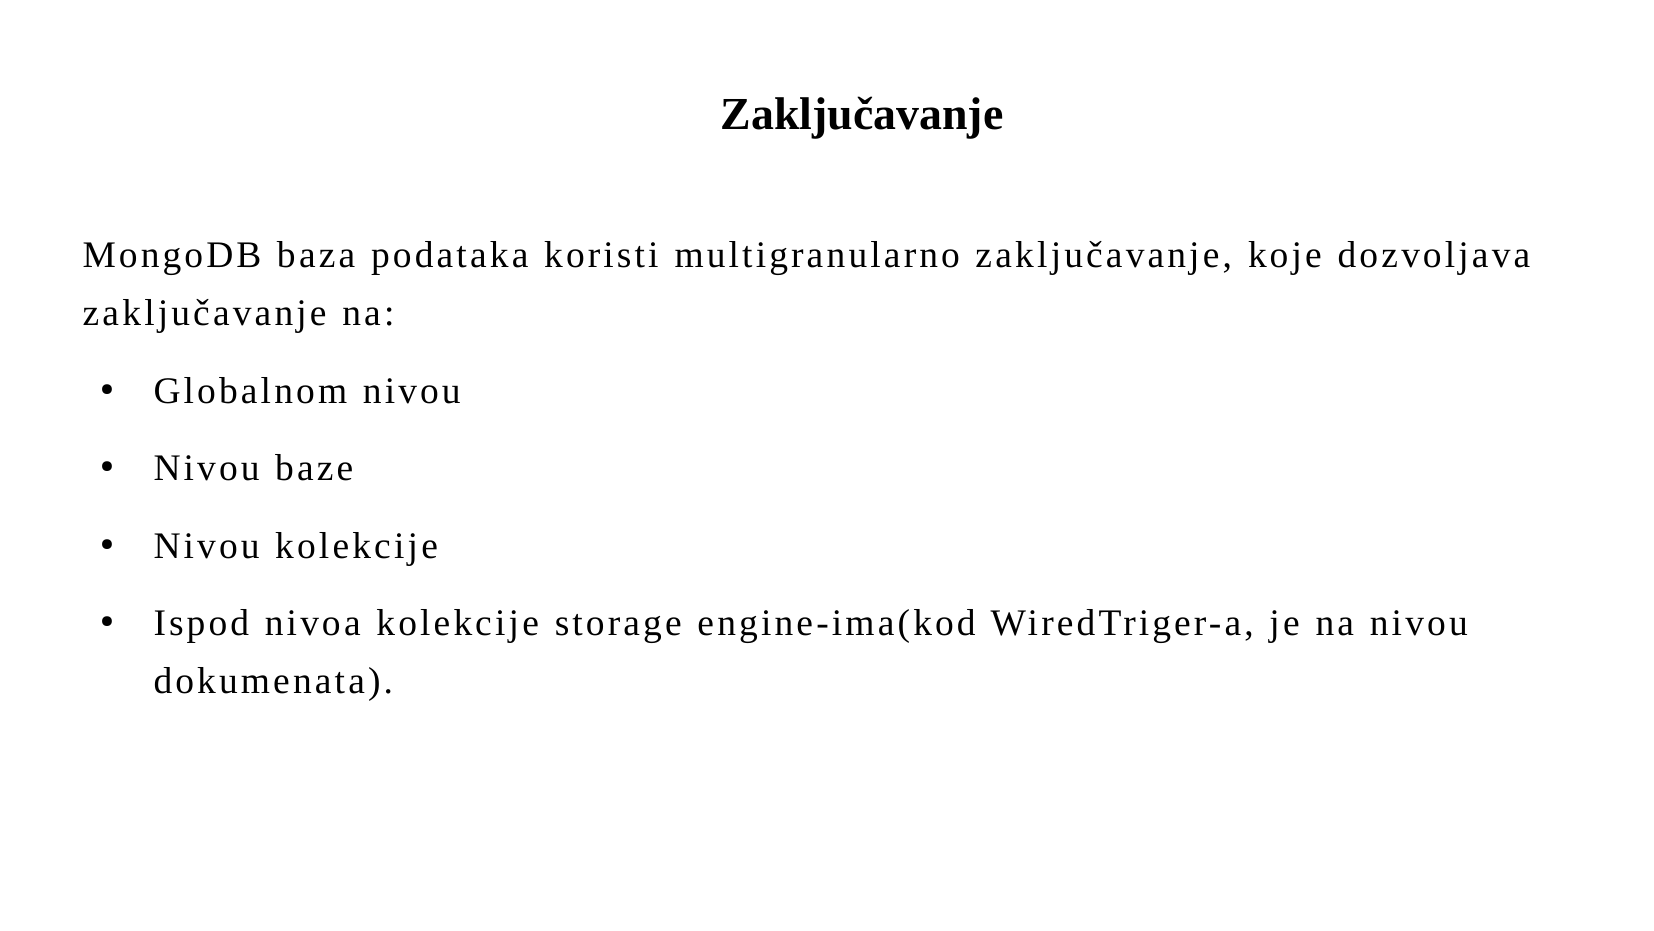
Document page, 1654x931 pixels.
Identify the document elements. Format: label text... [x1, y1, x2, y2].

title Zaključavanje [82, 37, 1571, 193]
list MongoDB baza podataka koristi multigranularno zaključavanje, koje dozvoljava zaključavanje na: Globalnom nivou Nivou baze Nivou kolekcije Ispod nivoa kolekcije storage engine-ima(kod WiredTriger-a, je na nivou dokumenata). [82, 217, 1571, 758]
